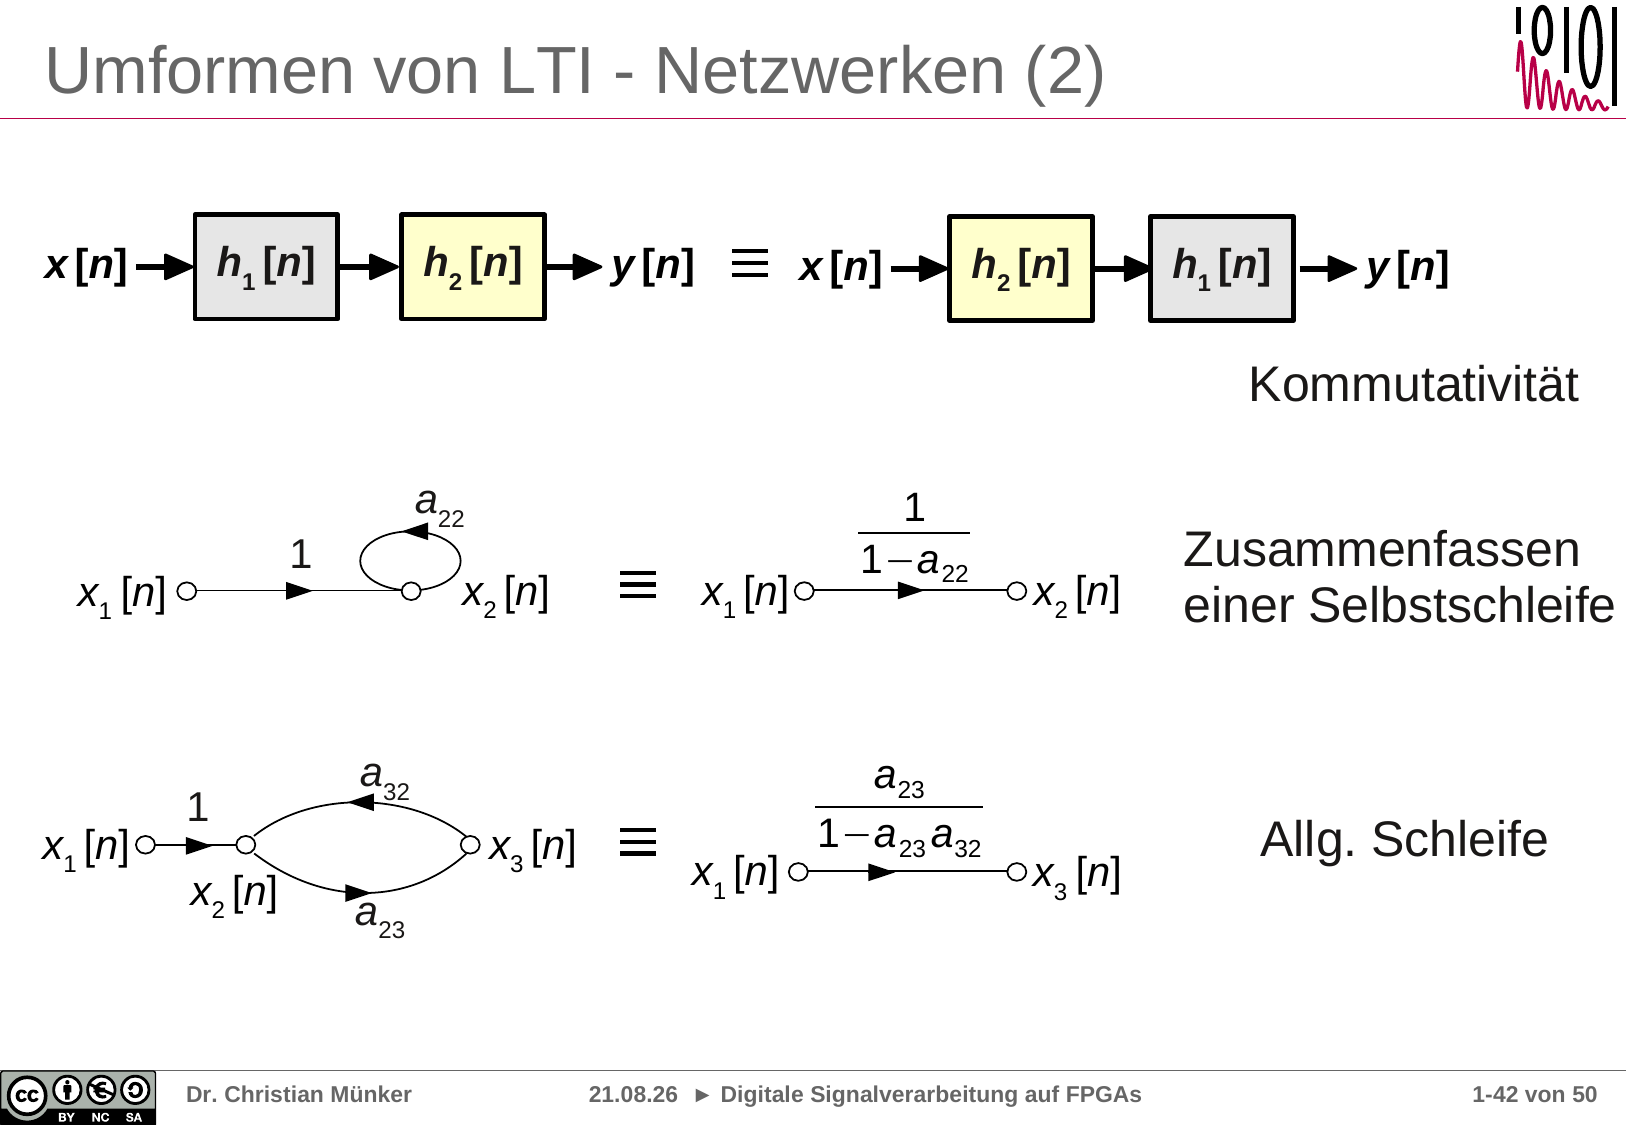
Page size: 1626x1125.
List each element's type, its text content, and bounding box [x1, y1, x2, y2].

text_box [177, 582, 197, 601]
text_box h1 [n] [1150, 216, 1294, 321]
text_box a23 [355, 889, 406, 944]
text_box y [n] [1351, 235, 1465, 303]
text_box [460, 835, 480, 854]
text_box x2 [n] [190, 866, 279, 925]
text_box x2 [n] [462, 557, 551, 634]
text_box a23 [355, 887, 399, 892]
text_box a22 [414, 470, 466, 538]
text_box 1 [186, 776, 207, 838]
chart [850, 484, 979, 589]
text_box a32 [359, 748, 411, 806]
text_box h2 [n] [401, 214, 545, 319]
text_box [401, 582, 421, 601]
text_box h1 [n] [194, 214, 338, 319]
text_box [236, 835, 256, 854]
text_box [1007, 582, 1027, 600]
text_box h2 [n] [949, 216, 1093, 321]
text_box [135, 835, 156, 854]
text_box [794, 582, 814, 600]
text_box x [n] [784, 235, 898, 303]
text_box Allg. Schleife [1246, 803, 1565, 875]
text_box y [n] [596, 233, 711, 301]
text_box [788, 863, 808, 881]
text_box [1007, 863, 1027, 881]
chart [807, 751, 992, 862]
text_box x1 [n] [691, 847, 780, 906]
picture [1512, 0, 1624, 114]
text_box x1 [n] [42, 821, 130, 879]
text_box 1 [289, 524, 310, 585]
text_box x [n] [29, 233, 144, 301]
text_box x1 [n] [701, 557, 790, 634]
title Umformen von LTI - Netzwerken (2) [44, 17, 1376, 130]
text_box x3 [n] [489, 821, 577, 879]
text_box Zusammenfassen einer Selbstschleife [1169, 513, 1626, 641]
text_box x1 [n] [77, 559, 167, 636]
text_box x3 [n] [1032, 849, 1123, 907]
text_box Kommutativität [1234, 348, 1595, 419]
text_box x2 [n] [1033, 557, 1122, 634]
